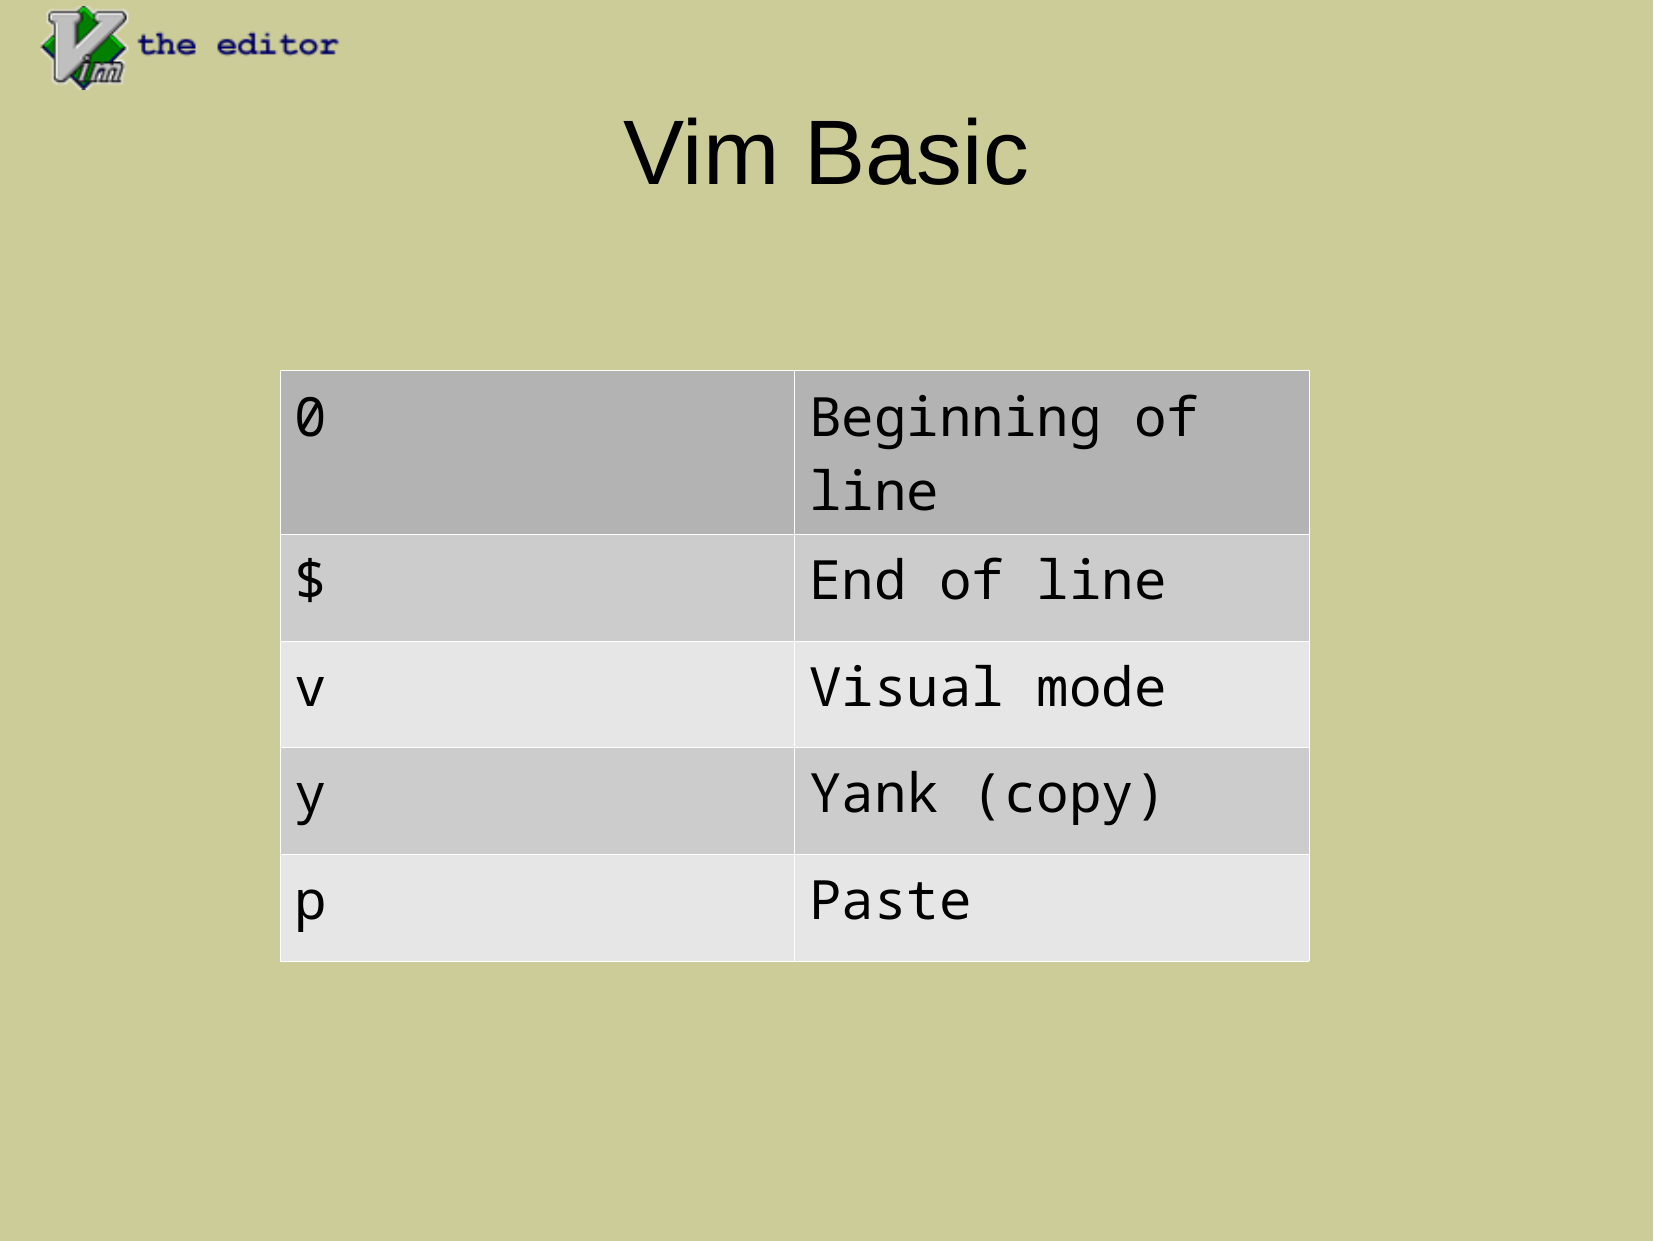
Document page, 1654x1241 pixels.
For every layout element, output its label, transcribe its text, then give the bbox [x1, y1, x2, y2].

table_cell Visual mode [795, 642, 1309, 747]
table_header 0 [281, 371, 794, 534]
table_cell Paste [795, 855, 1309, 961]
table_header Beginning of line [795, 371, 1309, 534]
table_cell y [281, 748, 794, 854]
table_cell v [281, 642, 794, 747]
picture [6, 6, 341, 91]
title Vim Basic [82, 49, 1571, 257]
table_cell $ [281, 535, 794, 641]
table_cell p [281, 855, 794, 961]
table_cell End of line [795, 535, 1309, 641]
table_cell Yank (copy) [795, 748, 1309, 854]
